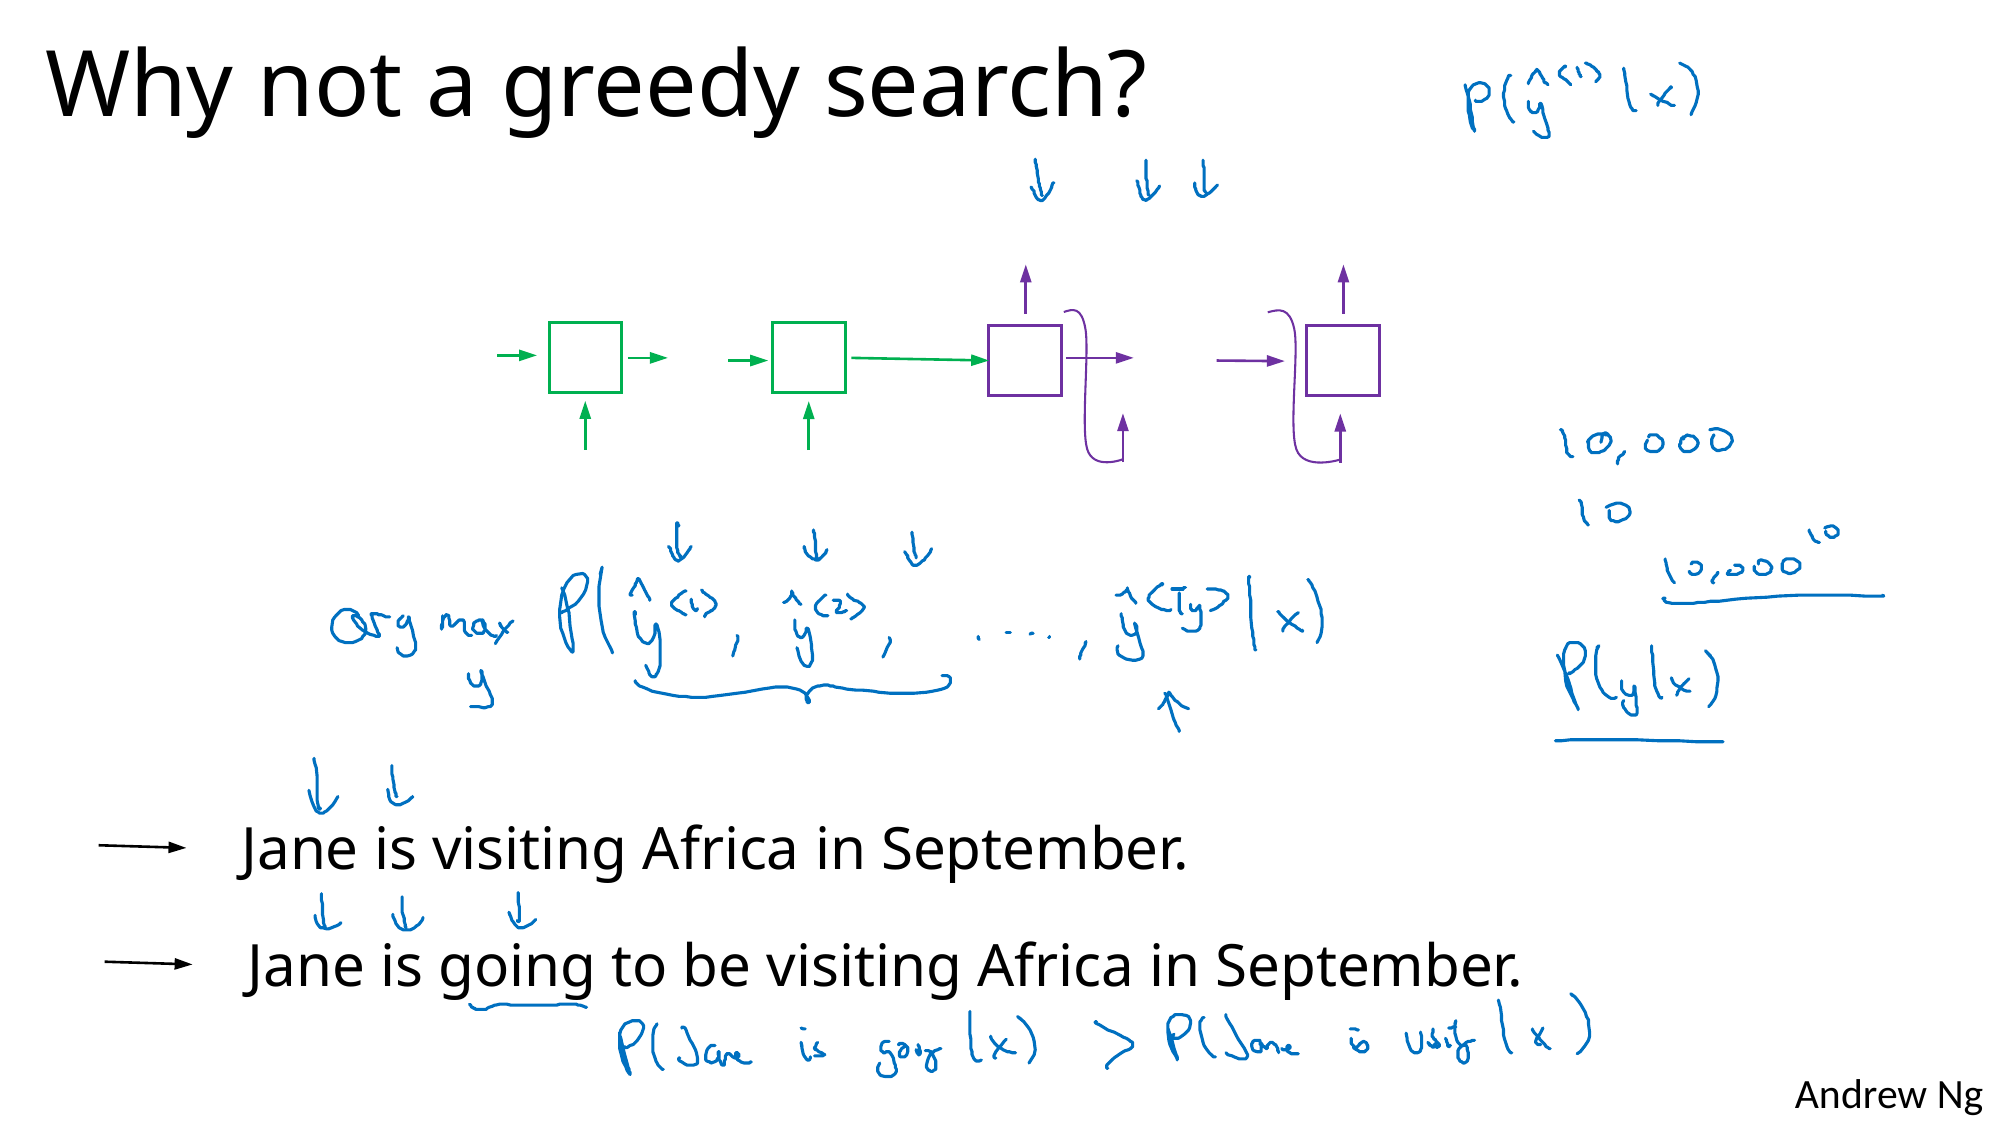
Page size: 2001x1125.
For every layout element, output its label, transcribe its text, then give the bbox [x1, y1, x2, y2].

title Why not a greedy search? [30, 29, 2000, 248]
text_box Jane is visiting Africa in September. [226, 803, 305, 890]
text_box Jane is going to be visiting Africa in September. [232, 920, 305, 1006]
picture [305, 59, 1889, 1082]
